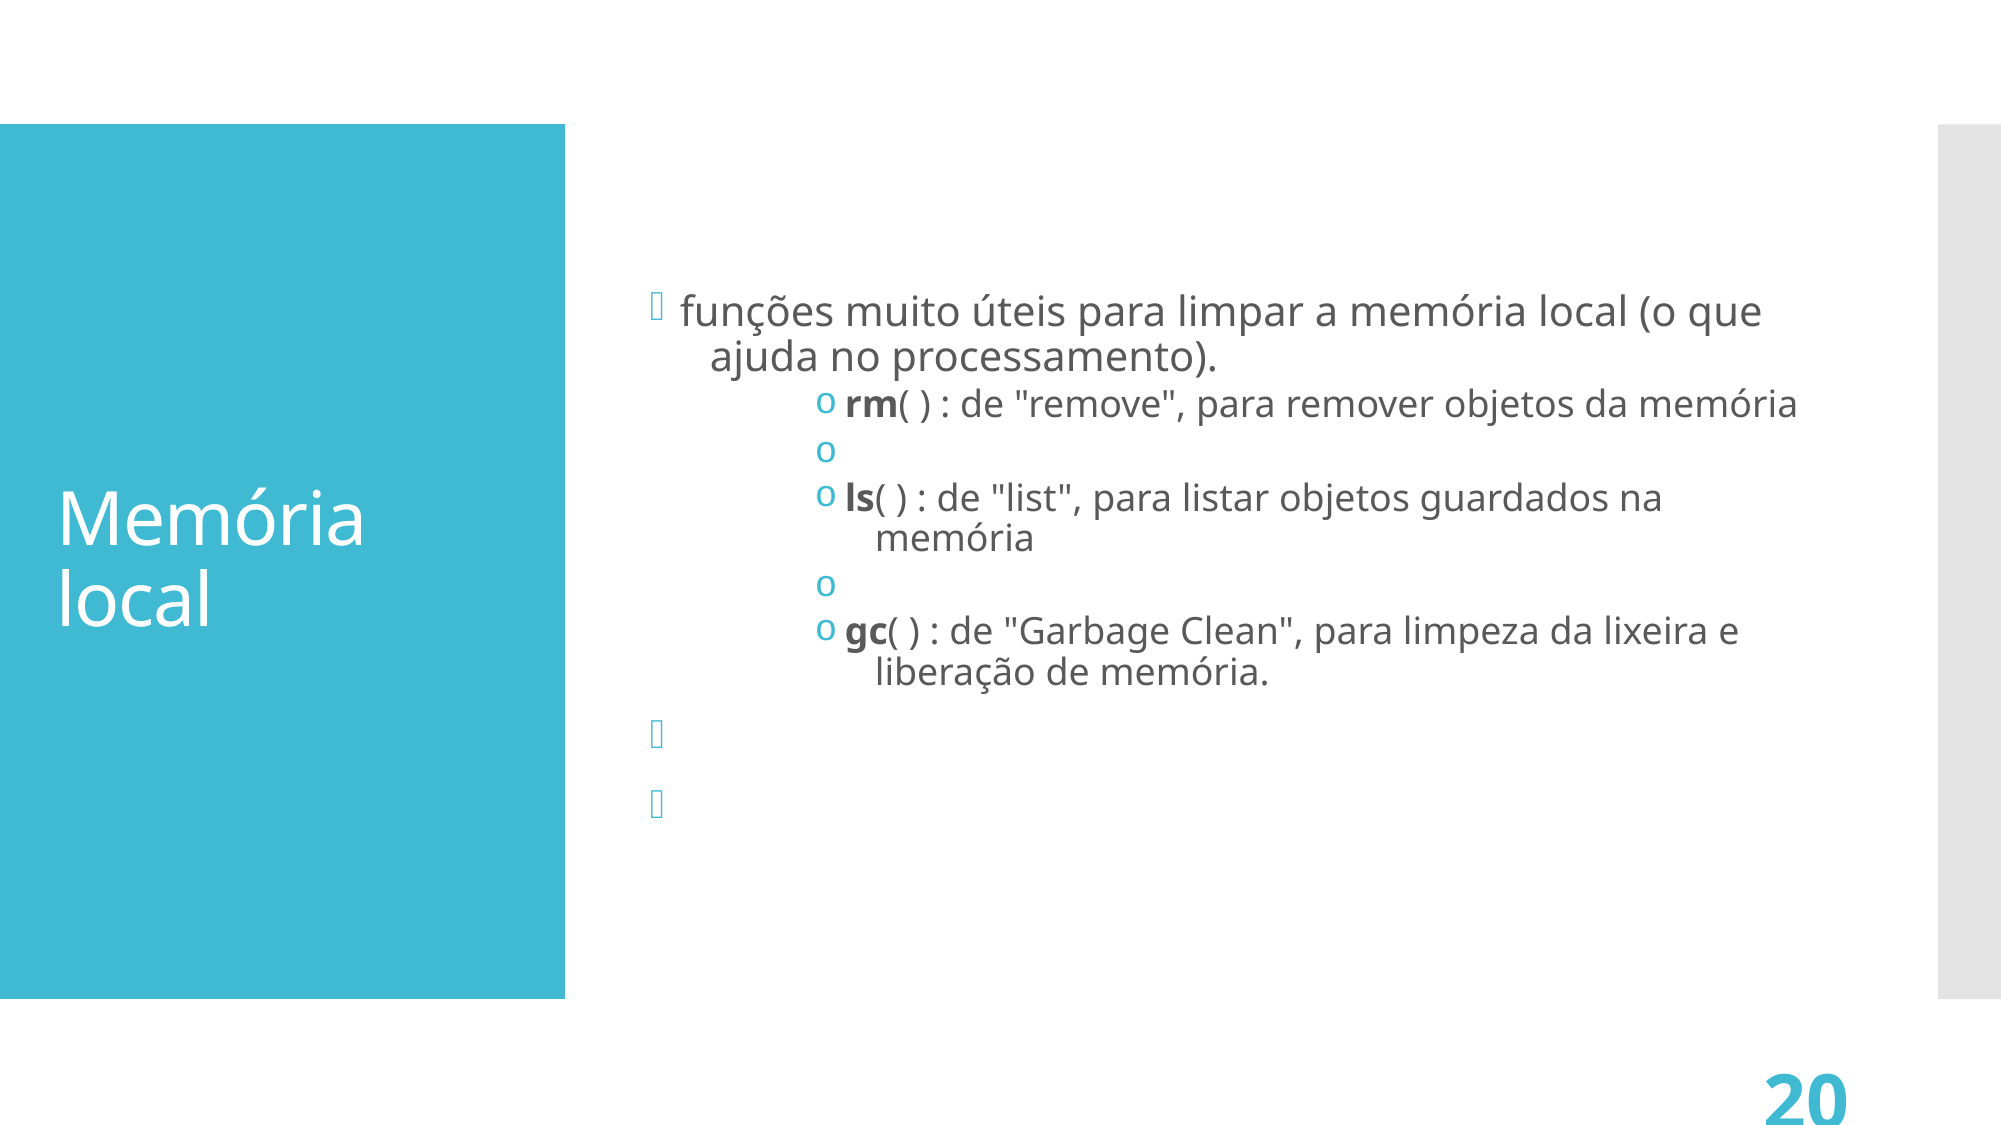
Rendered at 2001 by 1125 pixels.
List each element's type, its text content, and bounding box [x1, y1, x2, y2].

list funções muito úteis para limpar a memória local (o que ajuda no processamento). rm( ) : de "remove", para remover objetos da memória ls( ) : de "list", para listar objetos guardados na memória gc( ) : de "Garbage Clean", para limpeza da lixeira e liberação de memória. [634, 141, 1835, 982]
text_box [1748, 1045, 2000, 1106]
title Memória local [41, 184, 526, 940]
